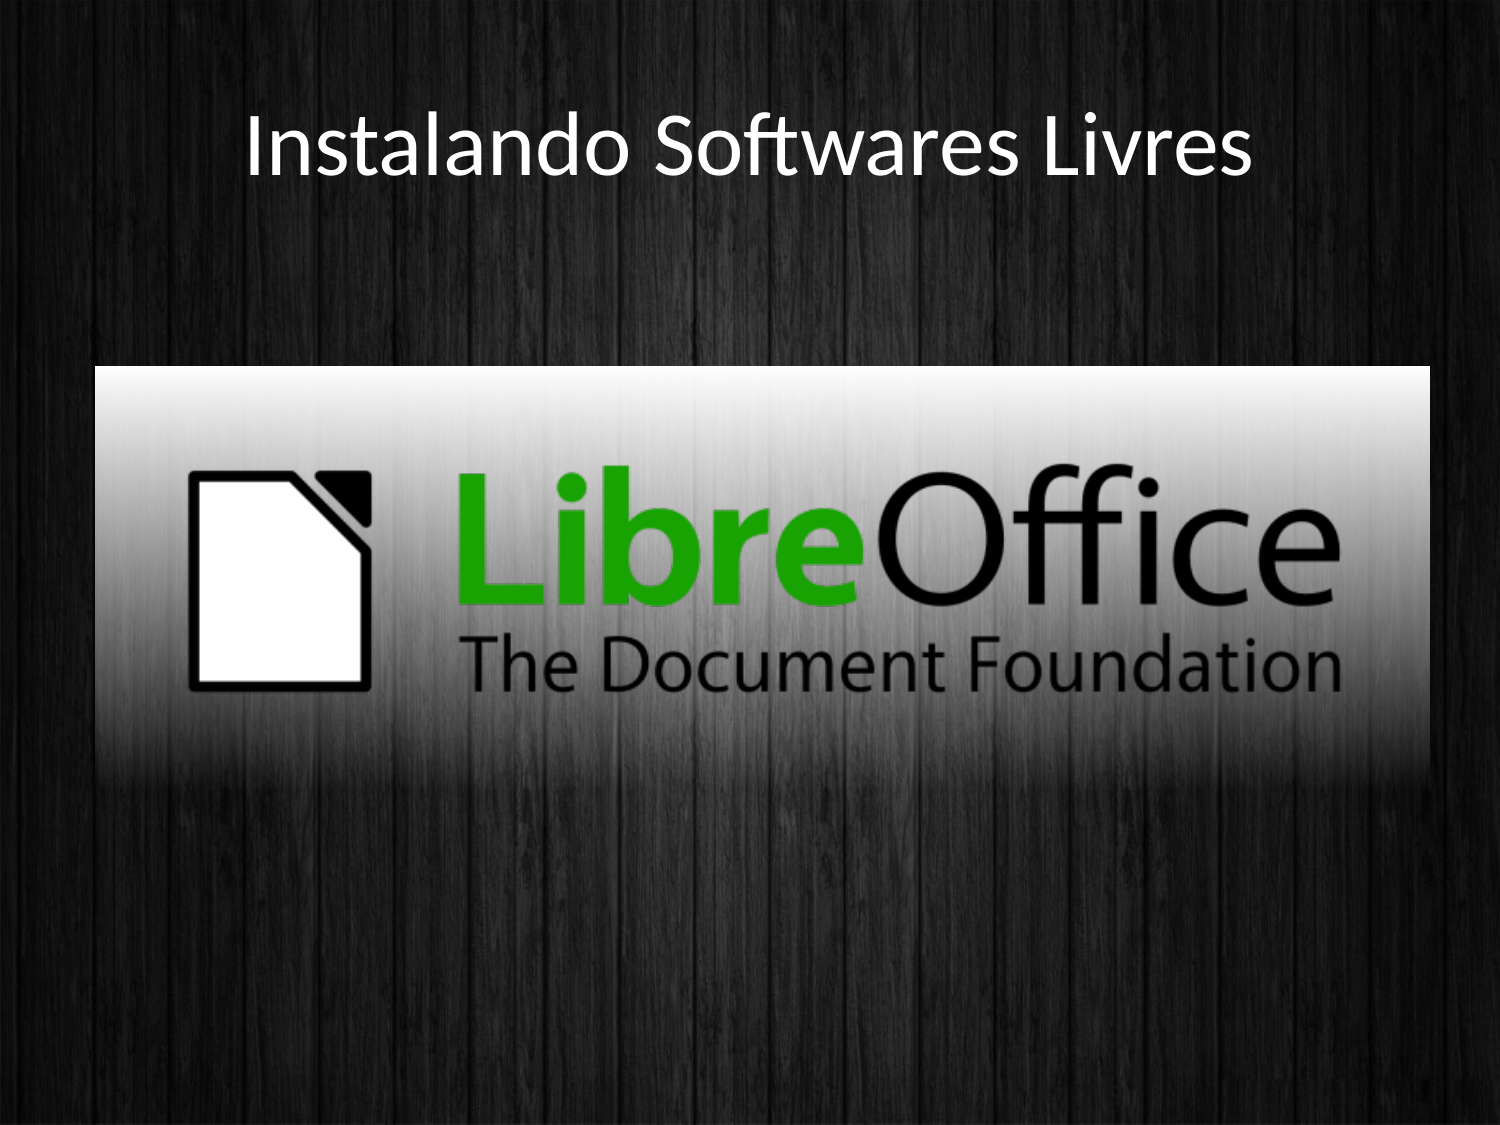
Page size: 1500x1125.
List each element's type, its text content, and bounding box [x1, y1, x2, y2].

title Instalando Softwares Livres [75, 45, 1425, 233]
picture [0, 0, 1500, 1125]
